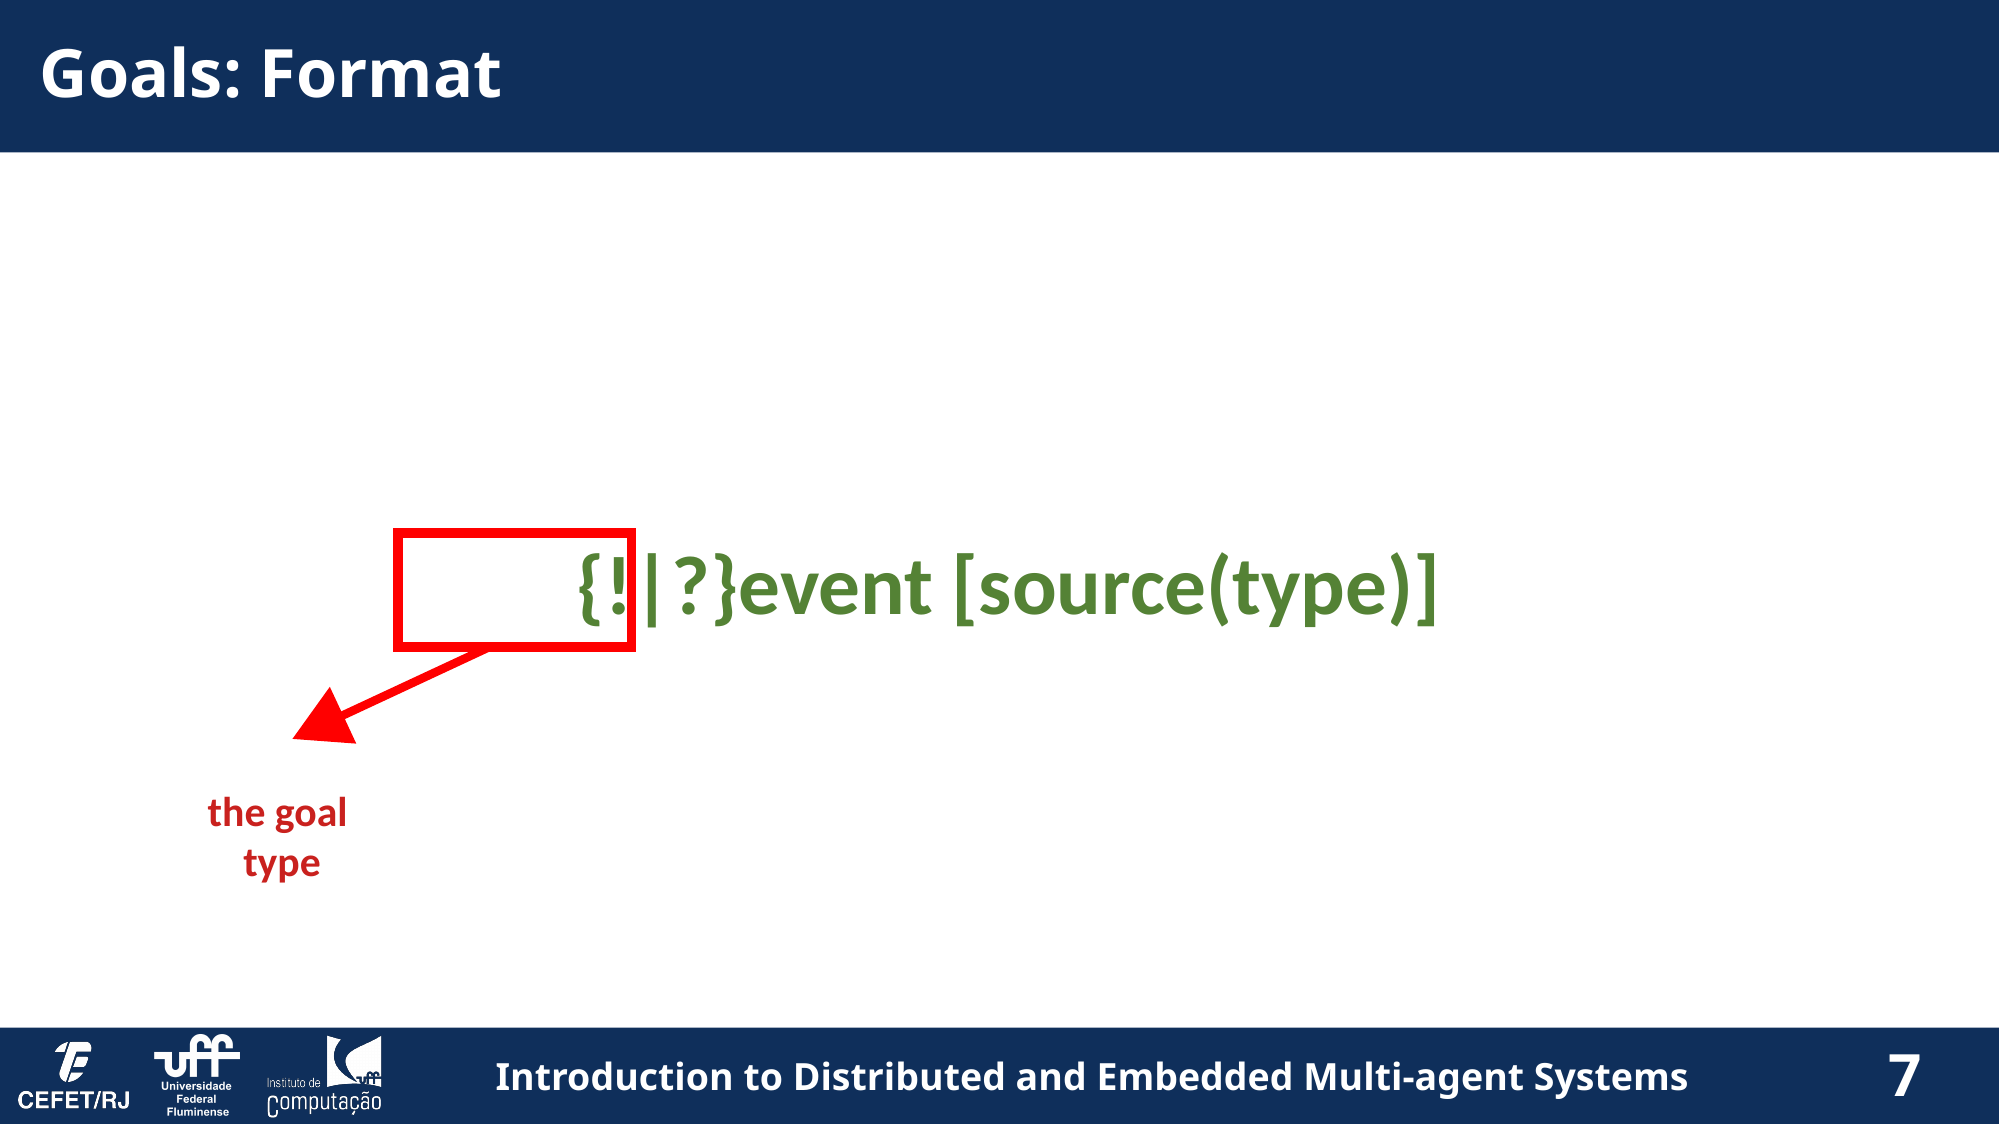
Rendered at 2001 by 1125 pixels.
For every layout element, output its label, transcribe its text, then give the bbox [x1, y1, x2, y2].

picture [265, 1033, 383, 1118]
text_box the goal type [79, 777, 486, 892]
picture [18, 1021, 129, 1125]
text_box [292, 642, 493, 744]
text_box {!|?}event [source(type)] [403, 538, 627, 639]
picture [153, 1033, 241, 1121]
text_box {!|?}event [source(type)] [283, 523, 1754, 639]
text_box Goals: Format [25, 23, 1999, 119]
